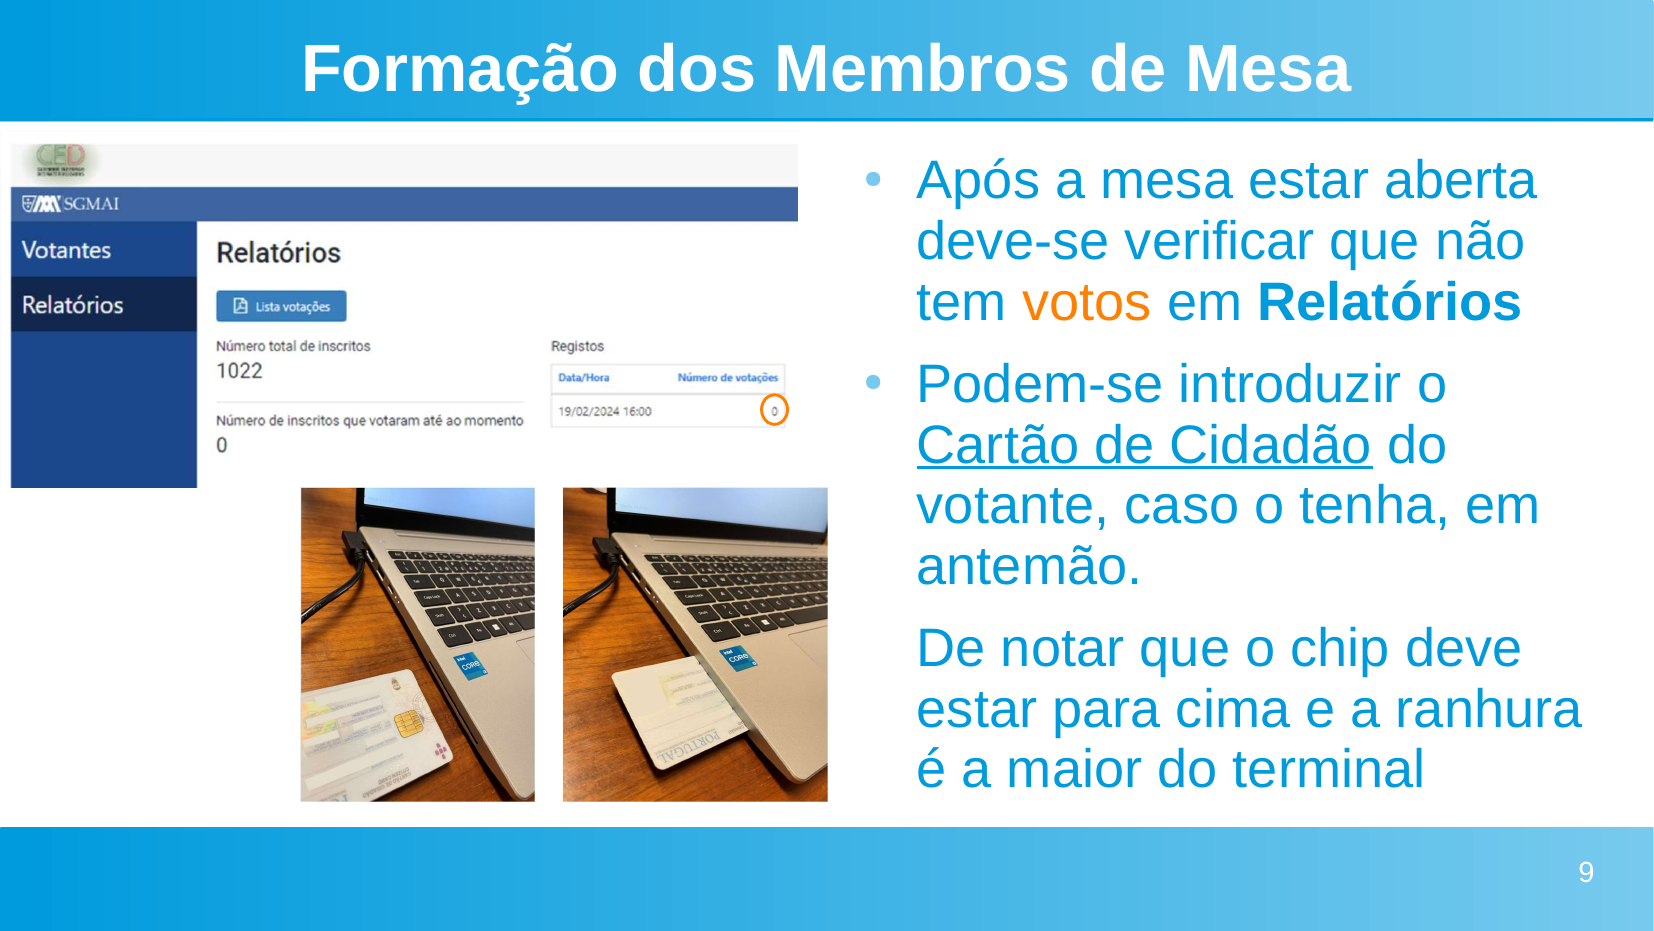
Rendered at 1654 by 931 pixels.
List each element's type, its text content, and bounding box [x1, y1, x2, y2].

picture [0, 129, 828, 802]
title Formação dos Membros de Mesa [59, 29, 1595, 108]
list Após a mesa estar aberta deve-se verificar que não tem votos em Relatórios Podem-se introduzir o Cartão de Cidadão do votante, caso o tenha, em antemão. De notar que o chip deve estar para cima e a ranhura é a maior do terminal [845, 150, 1596, 826]
text_box [761, 394, 788, 425]
